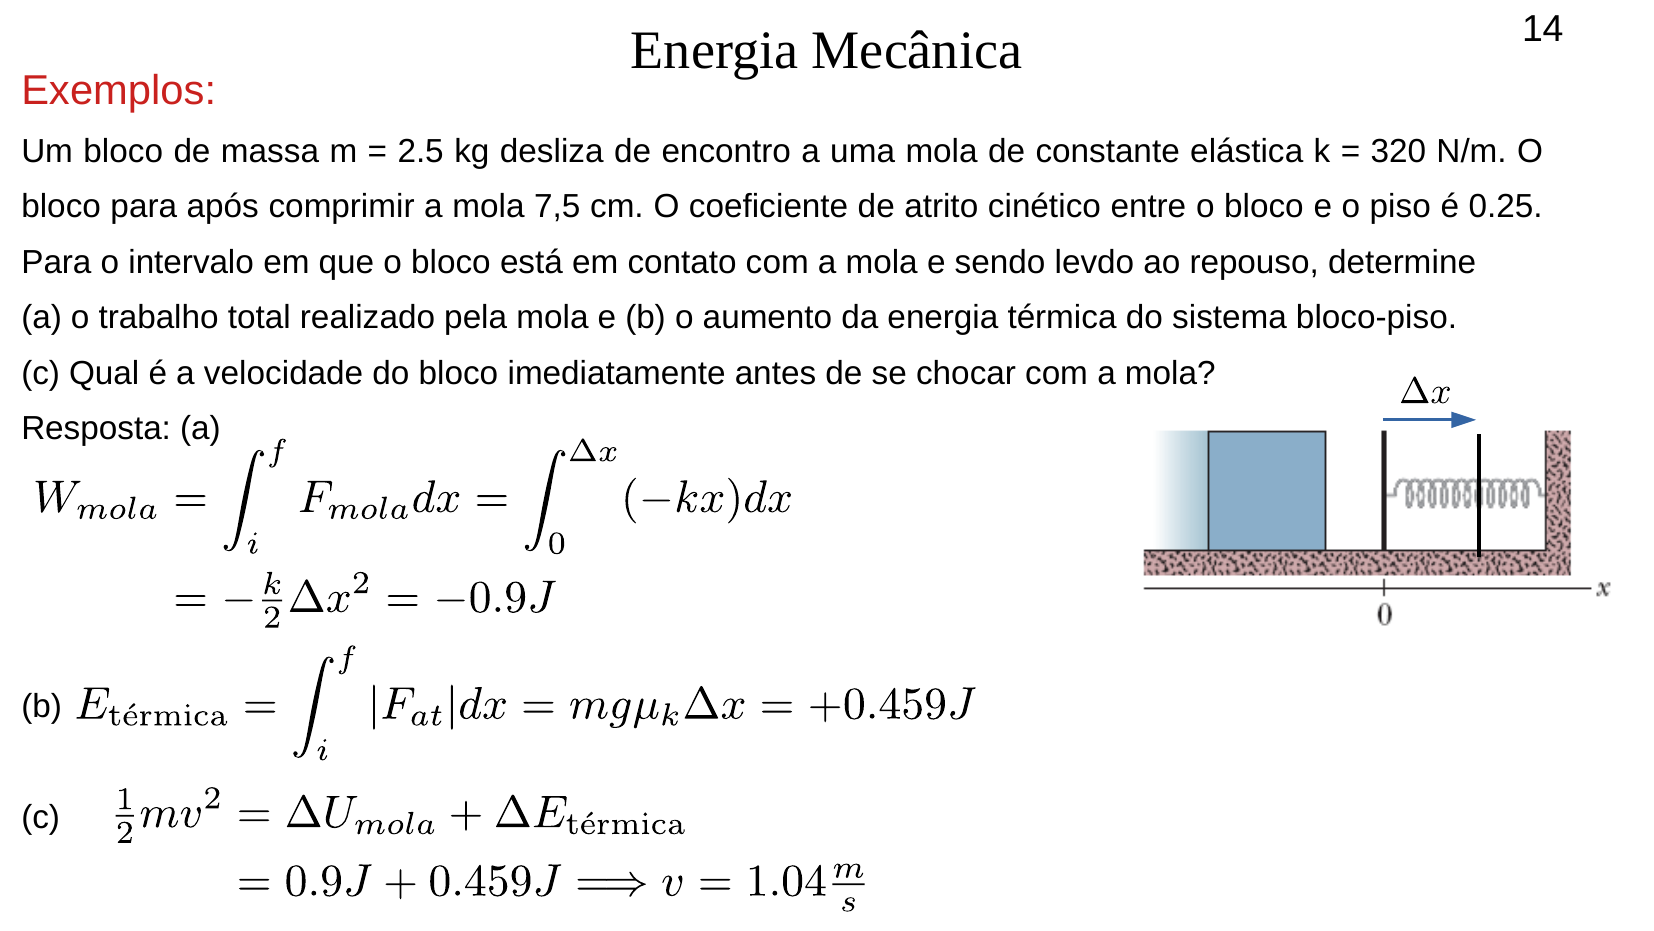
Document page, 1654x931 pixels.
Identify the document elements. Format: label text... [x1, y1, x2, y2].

picture [1399, 376, 1450, 404]
picture [32, 438, 792, 628]
text_box Energia Mecânica [616, 0, 1038, 88]
picture [74, 645, 976, 761]
picture [1134, 419, 1621, 643]
text_box Exemplos: Um bloco de massa m = 2.5 kg desliza de encontro a uma mola de constante elástica k = 320 N/m. O bloco para após comprimir a mola 7,5 cm. O coeficiente de atrito cinético entre o bloco e o piso é 0.25. Para o intervalo em que o bloco está em contato com a mola e sendo levdo ao repouso, determine (a) o trabalho total realizado pela mola e (b) o aumento da energia térmica do sistema bloco-piso. (c) Qual é a velocidade do bloco imediatamente antes de se chocar com a mola? Resposta: (a) (b) (c) [6, 59, 1600, 843]
text_box <number> [1507, 0, 1654, 71]
picture [115, 787, 865, 912]
